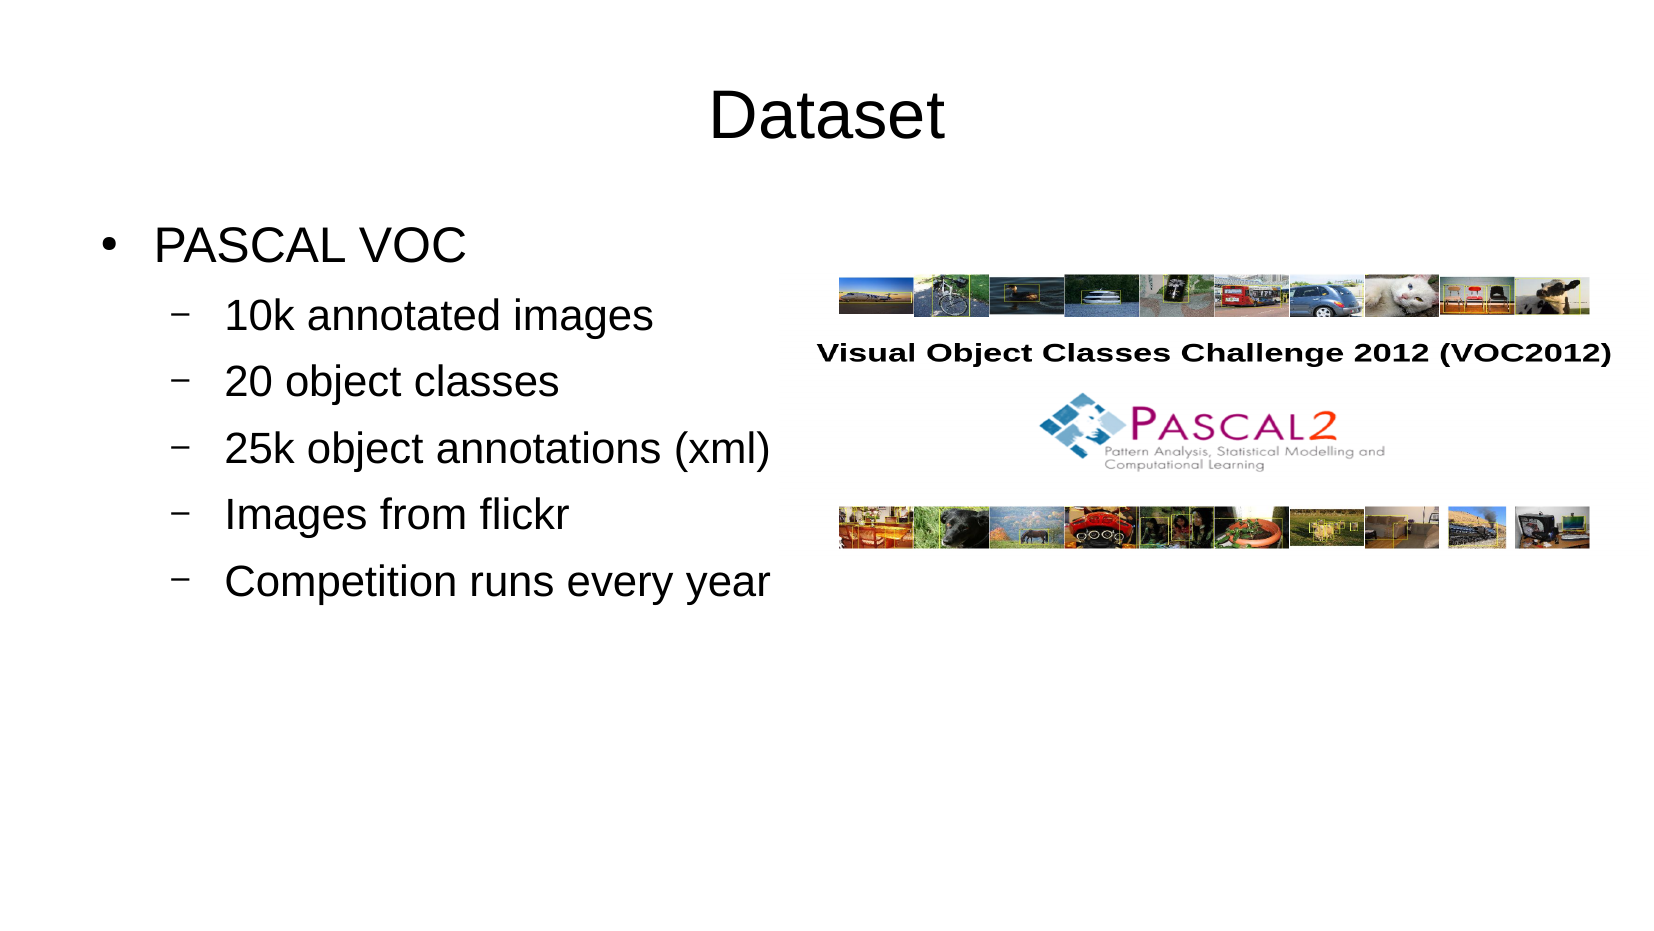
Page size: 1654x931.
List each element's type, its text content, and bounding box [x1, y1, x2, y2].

picture [779, 268, 1649, 556]
title Dataset [82, 37, 1571, 193]
list PASCAL VOC 10k annotated images 20 object classes 25k object annotations (xml) Images from flickr Competition runs every year [82, 217, 1571, 758]
